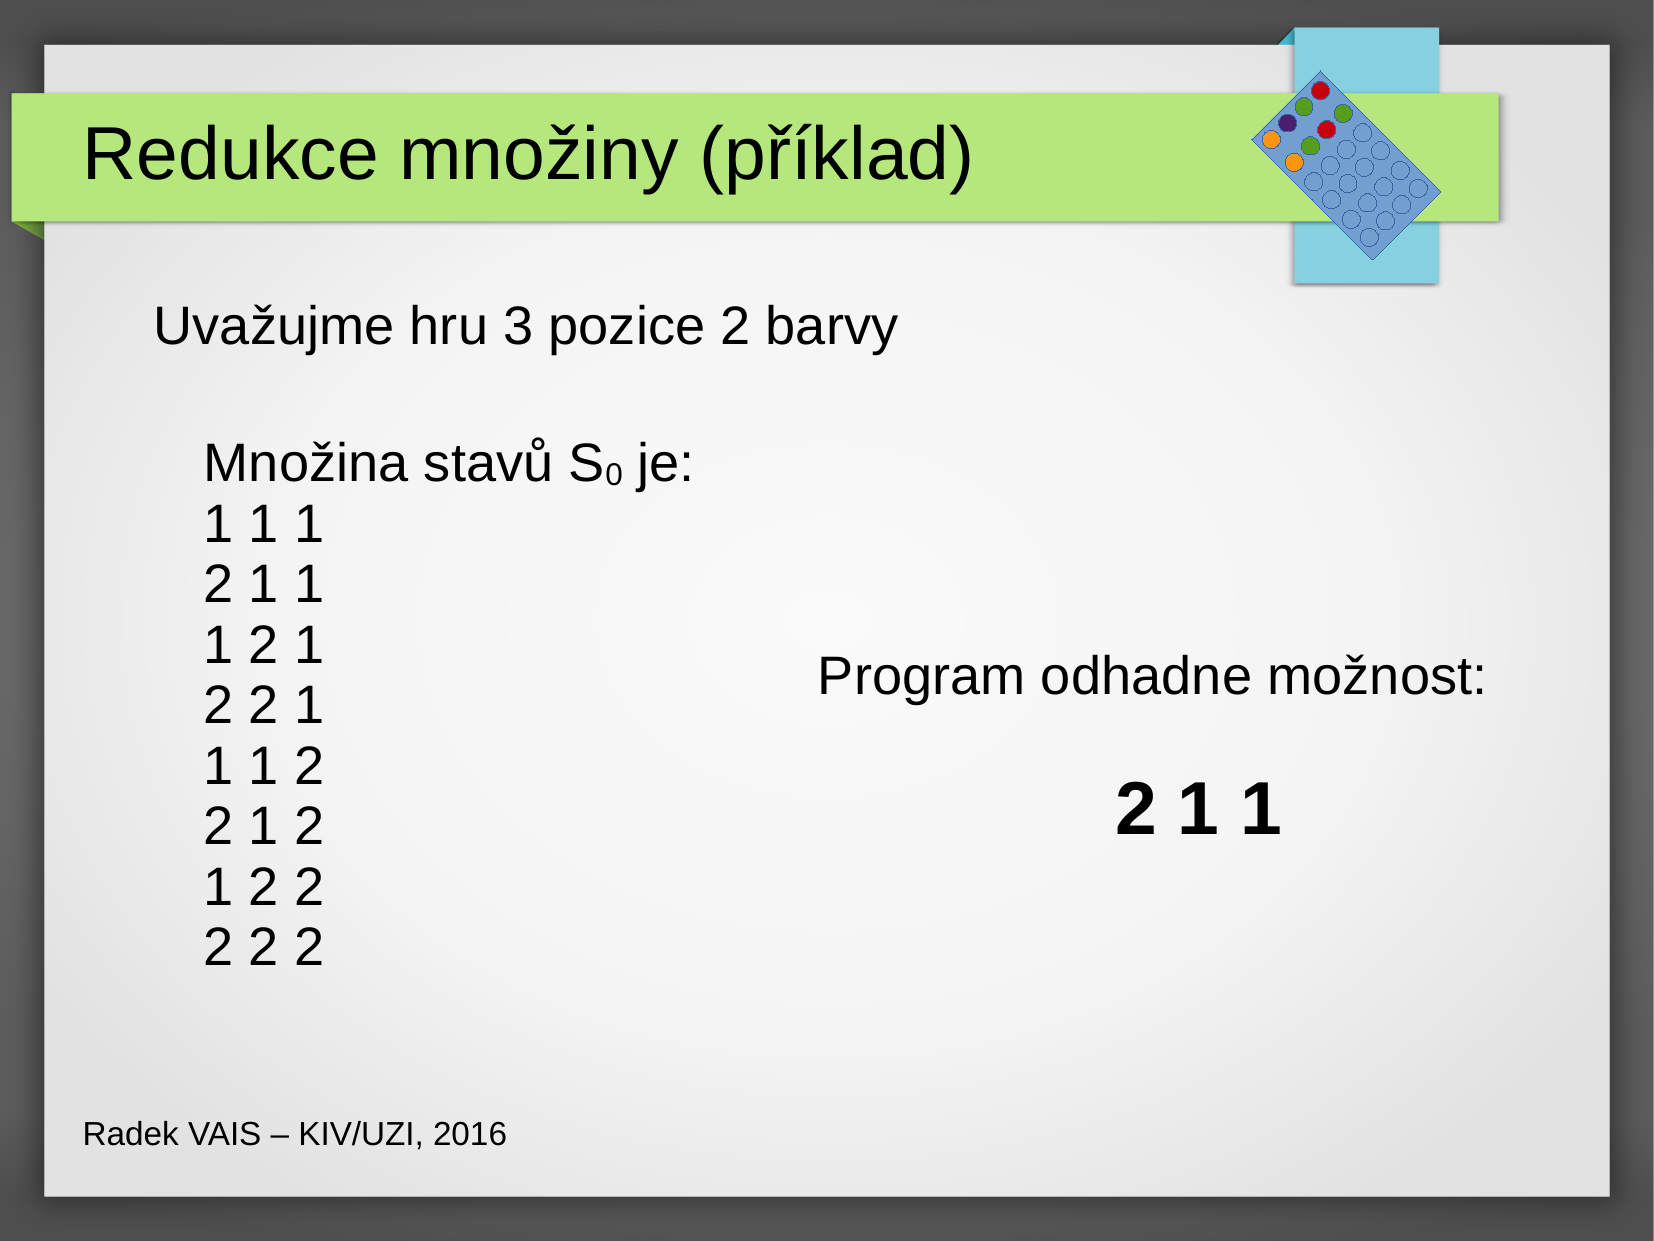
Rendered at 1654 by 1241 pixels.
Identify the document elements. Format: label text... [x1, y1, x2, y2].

text_box [1251, 70, 1441, 260]
picture [0, 0, 1654, 1241]
title Redukce množiny (příklad) [82, 94, 1264, 213]
text_box Program odhadne možnost: 2 1 1 [803, 637, 1595, 896]
text_box Množina stavů S0 je: 1 1 1 2 1 1 1 2 1 2 2 1 1 1 2 2 1 2 1 2 2 2 2 2 [188, 425, 804, 1047]
list Uvažujme hru 3 pozice 2 barvy [82, 295, 1571, 485]
title Radek VAIS – KIV/UZI, 2016 [82, 1098, 1548, 1170]
